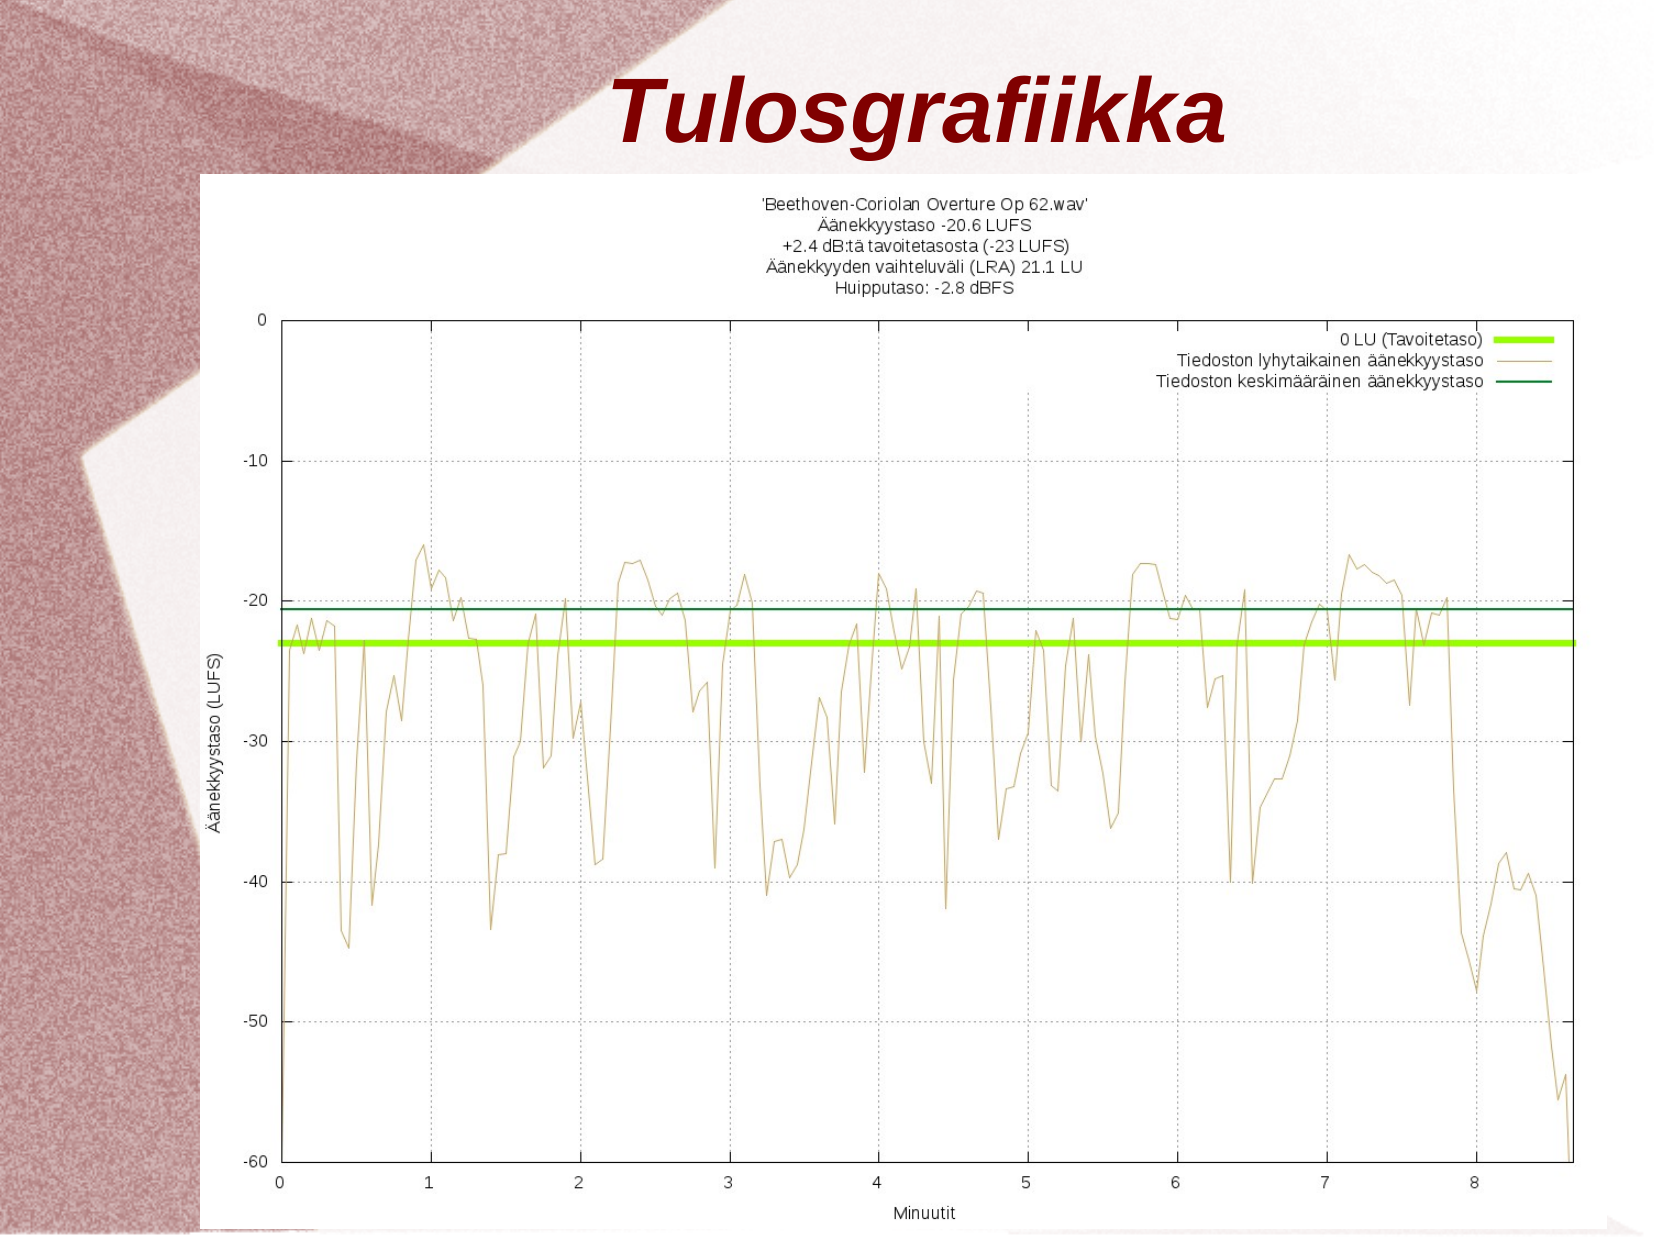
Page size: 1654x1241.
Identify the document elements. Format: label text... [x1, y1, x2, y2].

title Tulosgrafiikka [596, 45, 1229, 174]
picture [0, 0, 1654, 1241]
